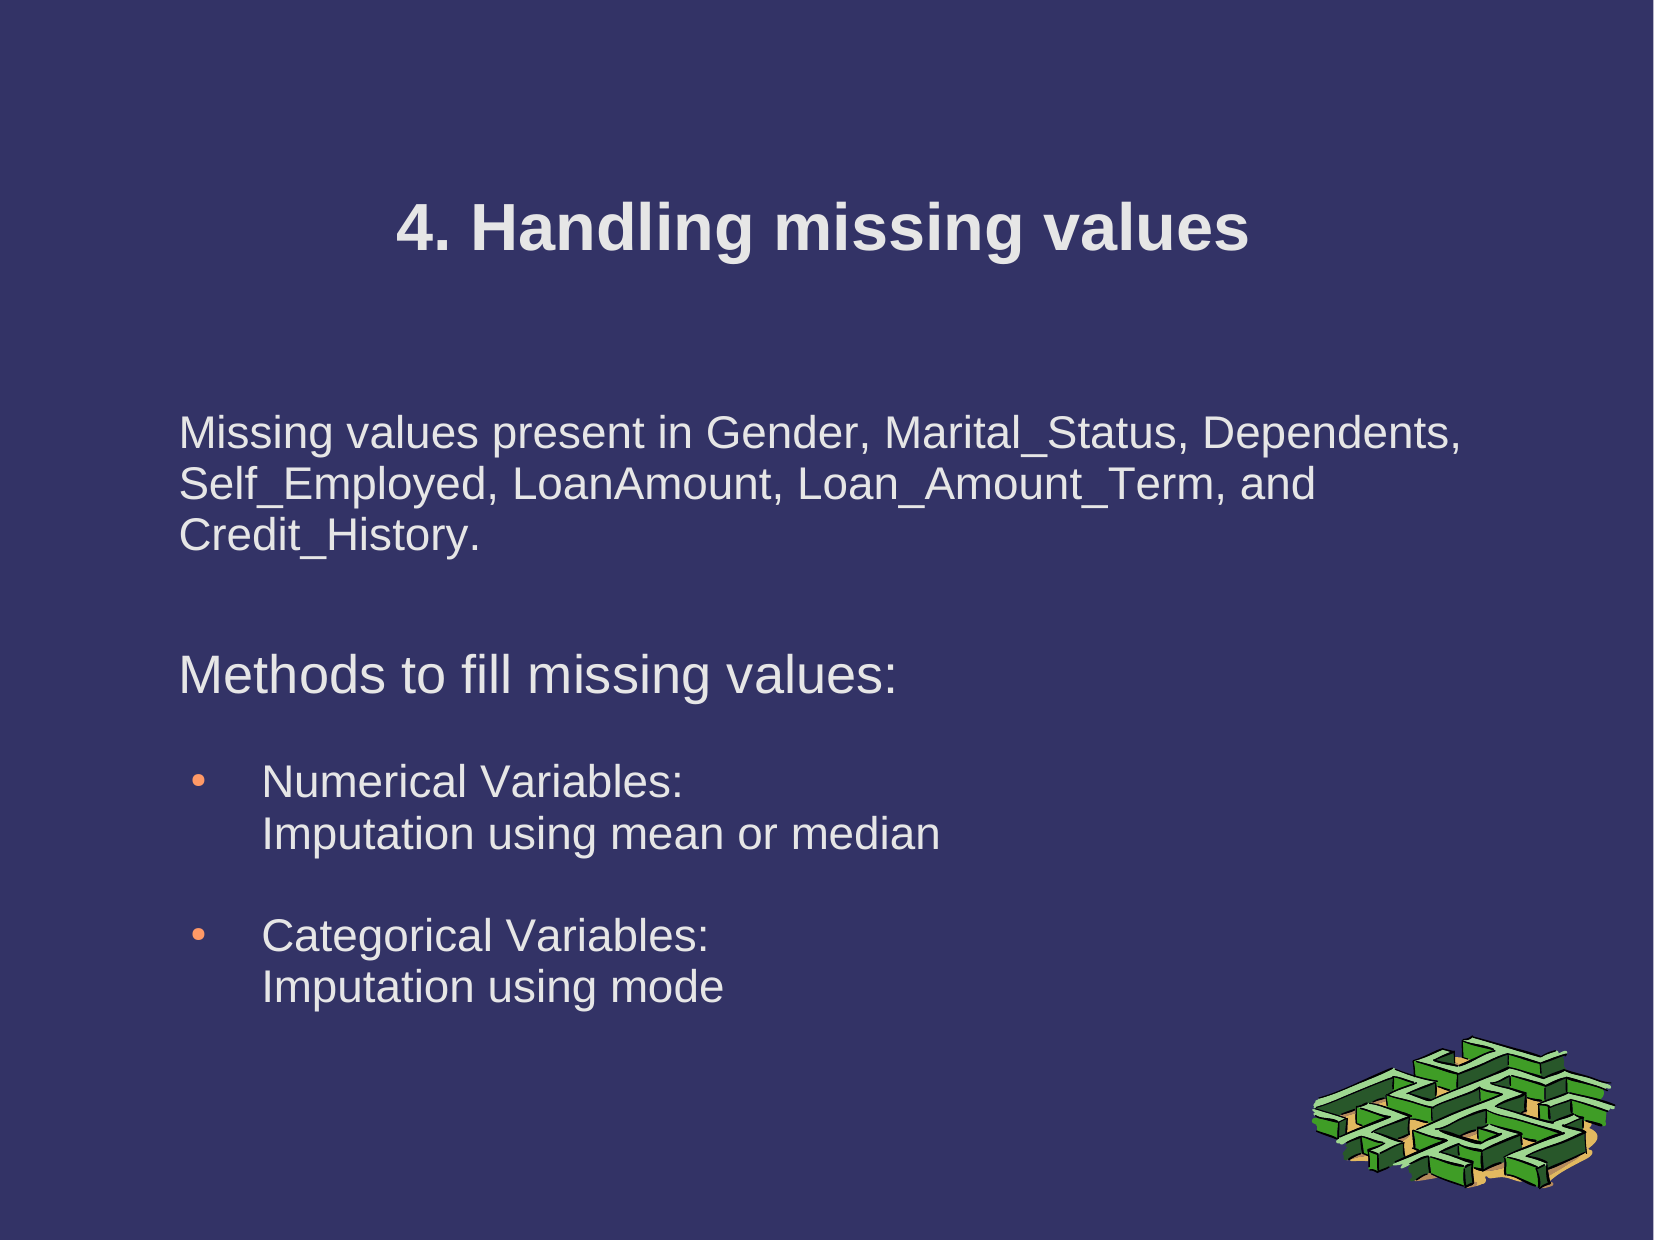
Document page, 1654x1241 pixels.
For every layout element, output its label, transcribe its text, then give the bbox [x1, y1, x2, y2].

list Missing values present in Gender, Marital_Status, Dependents, Self_Employed, LoanAmount, Loan_Amount_Term, and Credit_History. Methods to fill missing values: Numerical Variables: Imputation using mean or median Categorical Variables: Imputation using mode [178, 364, 1570, 1147]
title 4. Handling missing values [118, 123, 1531, 331]
